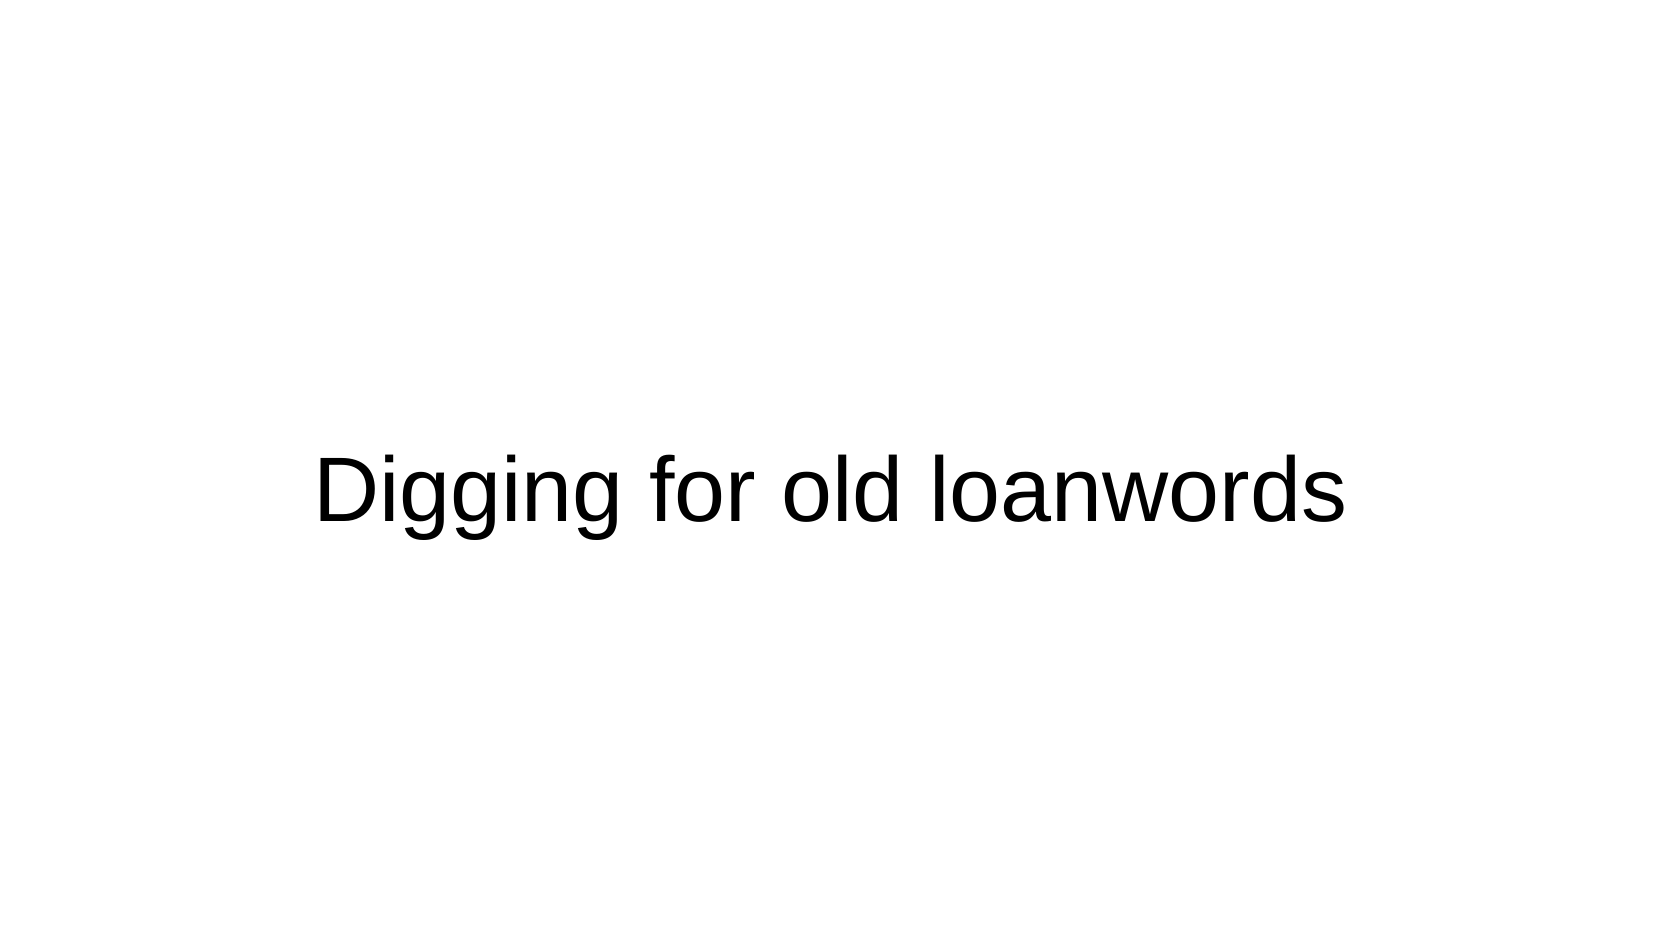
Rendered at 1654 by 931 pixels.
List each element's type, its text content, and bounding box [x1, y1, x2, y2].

title Digging for old loanwords [86, 412, 1576, 568]
